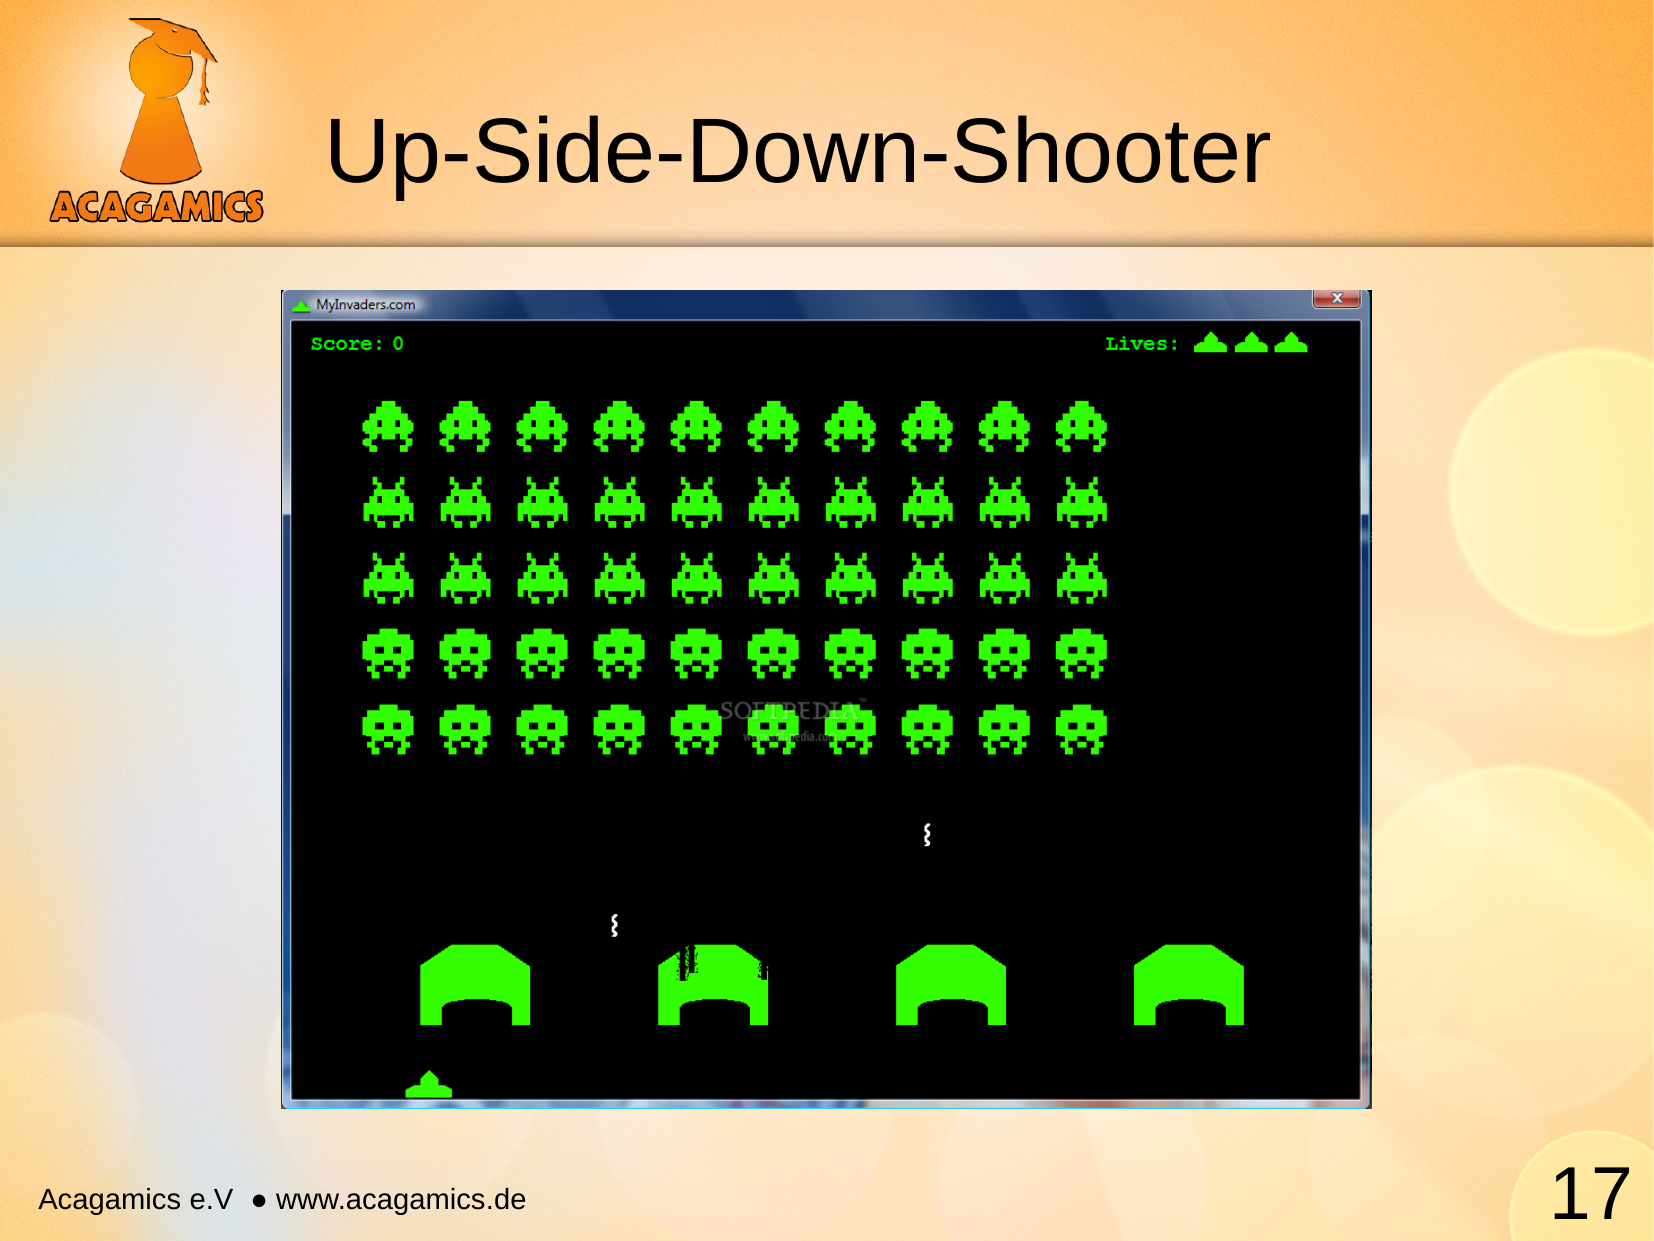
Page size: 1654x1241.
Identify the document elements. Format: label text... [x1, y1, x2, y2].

title Up-Side-Down-Shooter [324, 76, 1571, 216]
picture [281, 290, 1372, 1109]
text_box [1517, 1151, 1654, 1241]
